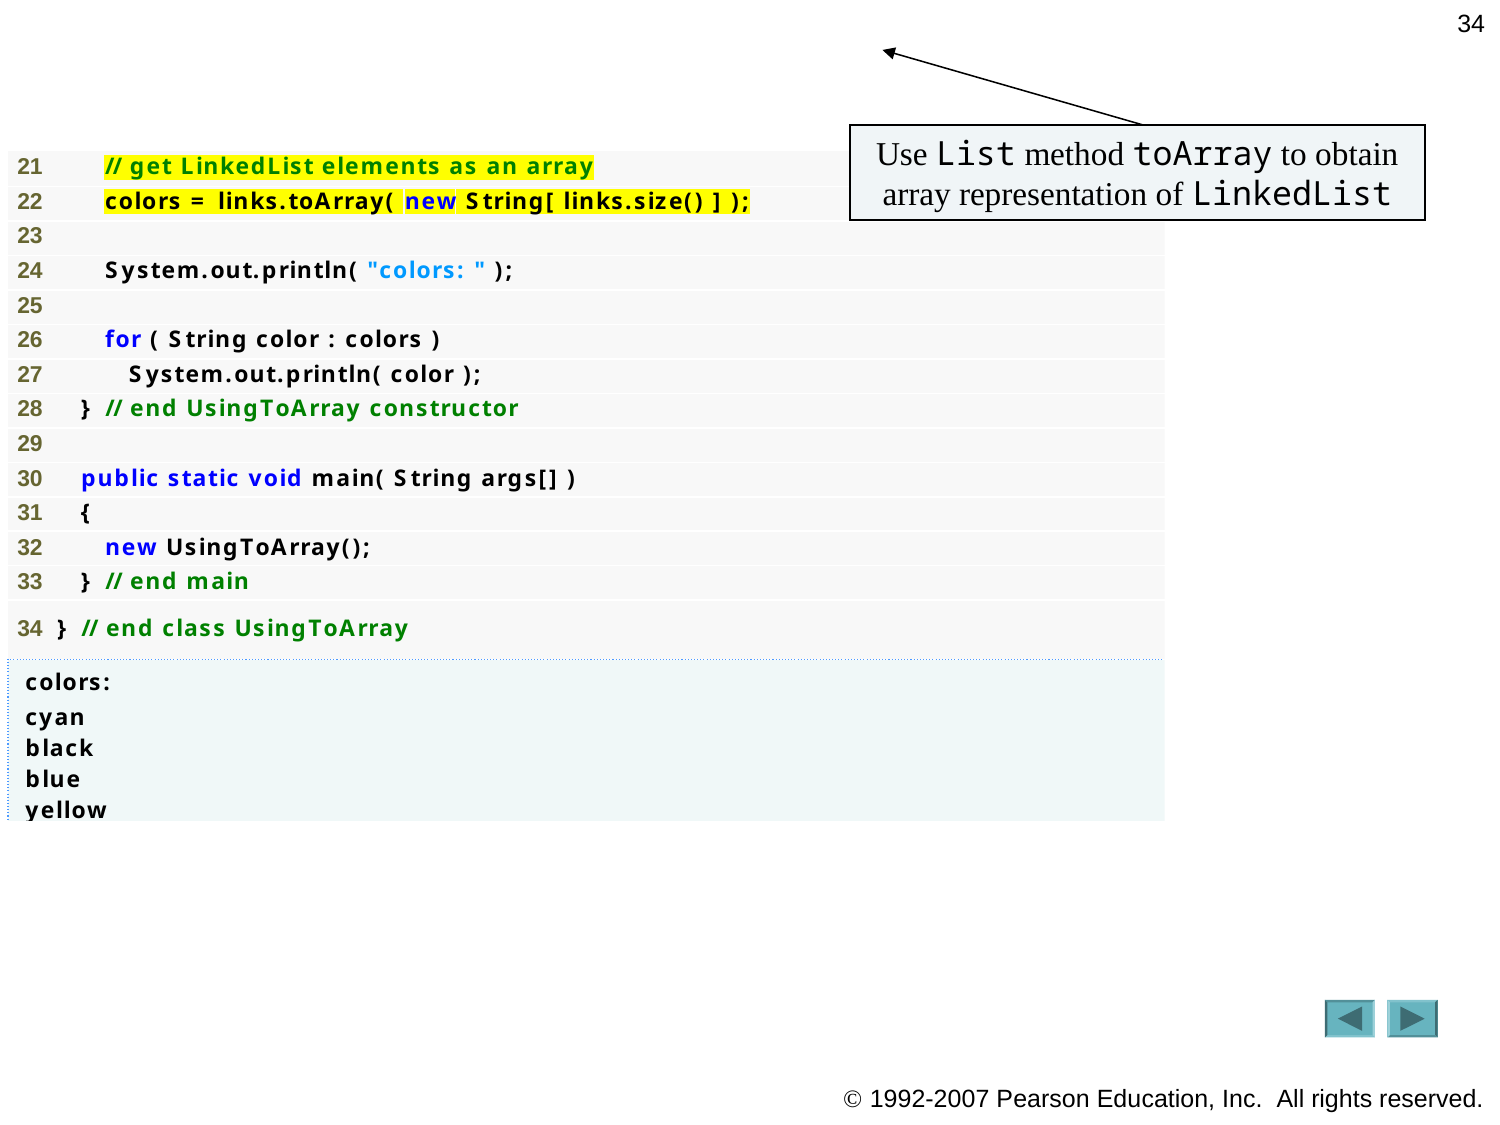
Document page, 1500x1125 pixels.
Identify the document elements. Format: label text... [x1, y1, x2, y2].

text_box <number> [1149, 0, 1500, 79]
chart [0, 1, 1165, 821]
text_box Use List method toArray to obtain array representation of LinkedList [849, 124, 1426, 221]
